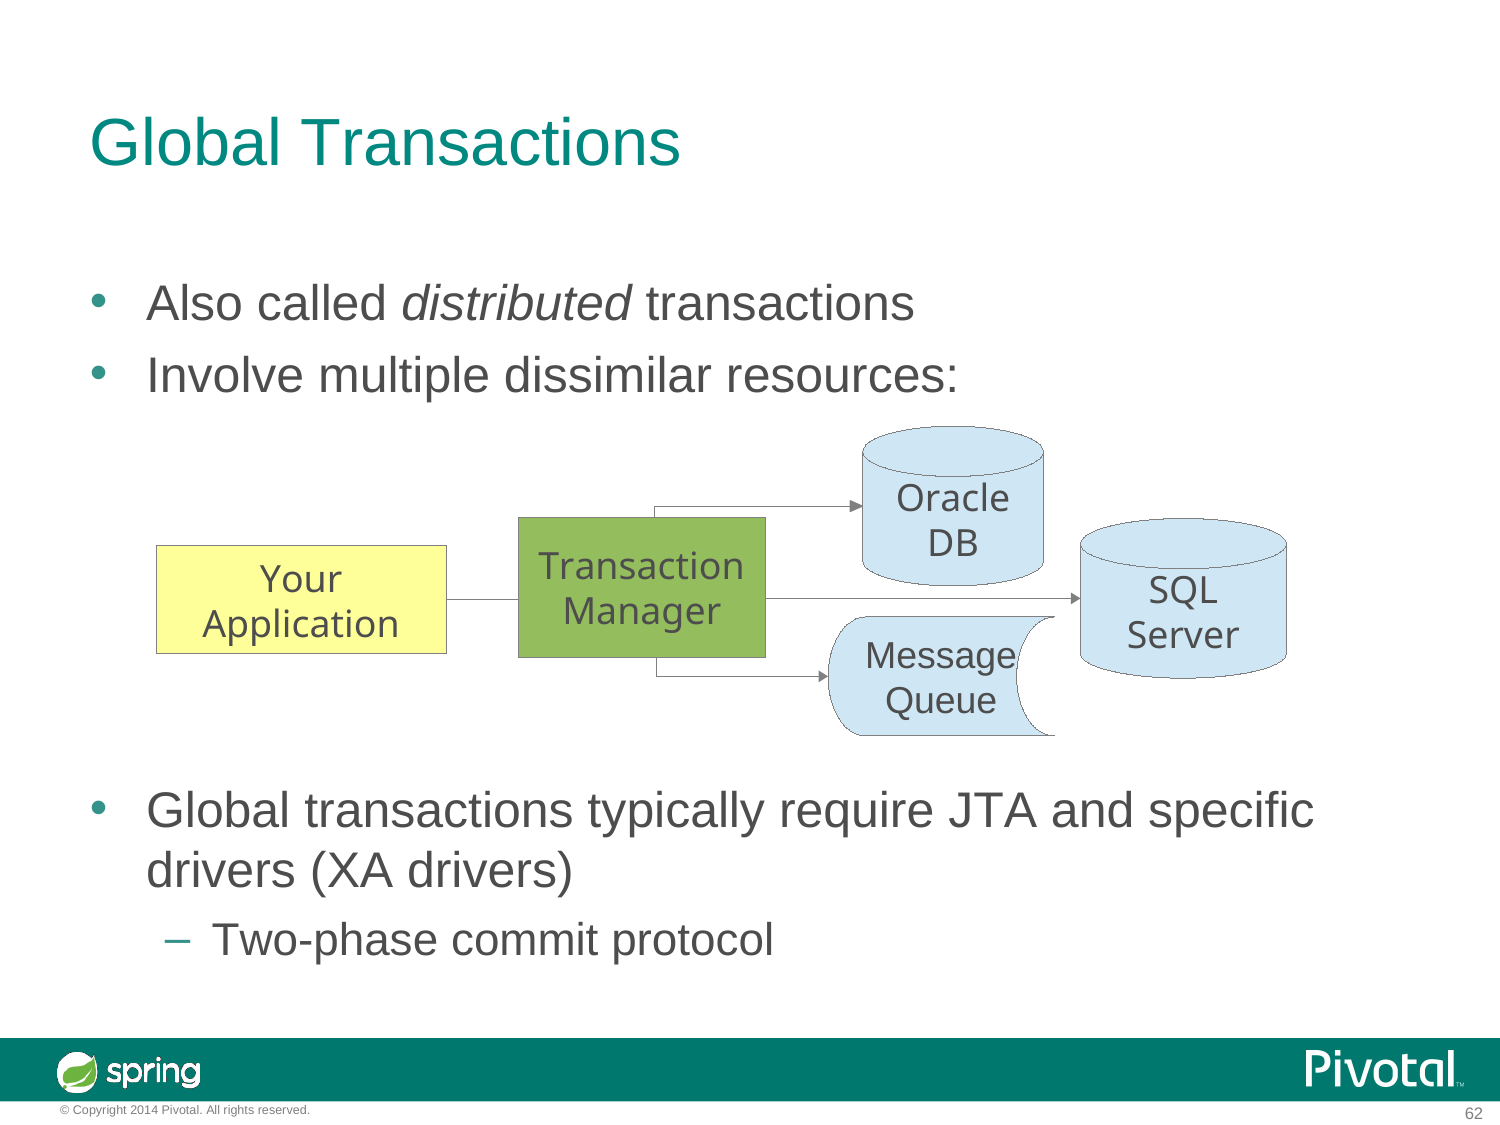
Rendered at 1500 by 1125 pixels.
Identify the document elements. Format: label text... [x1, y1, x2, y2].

list Also called distributed transactions Involve multiple dissimilar resources: Global transactions typically require JTA and specific drivers (XA drivers) Two-phase commit protocol [75, 262, 1426, 1046]
picture [32, 1041, 210, 1103]
text_box Message Queue [828, 616, 1055, 736]
text_box Your Application [156, 545, 447, 654]
title Global Transactions [75, 45, 1426, 233]
text_box Transaction Manager [518, 517, 766, 658]
picture [1306, 1050, 1464, 1087]
text_box SQL Server [1080, 518, 1287, 679]
text_box Oracle DB [862, 426, 1044, 586]
